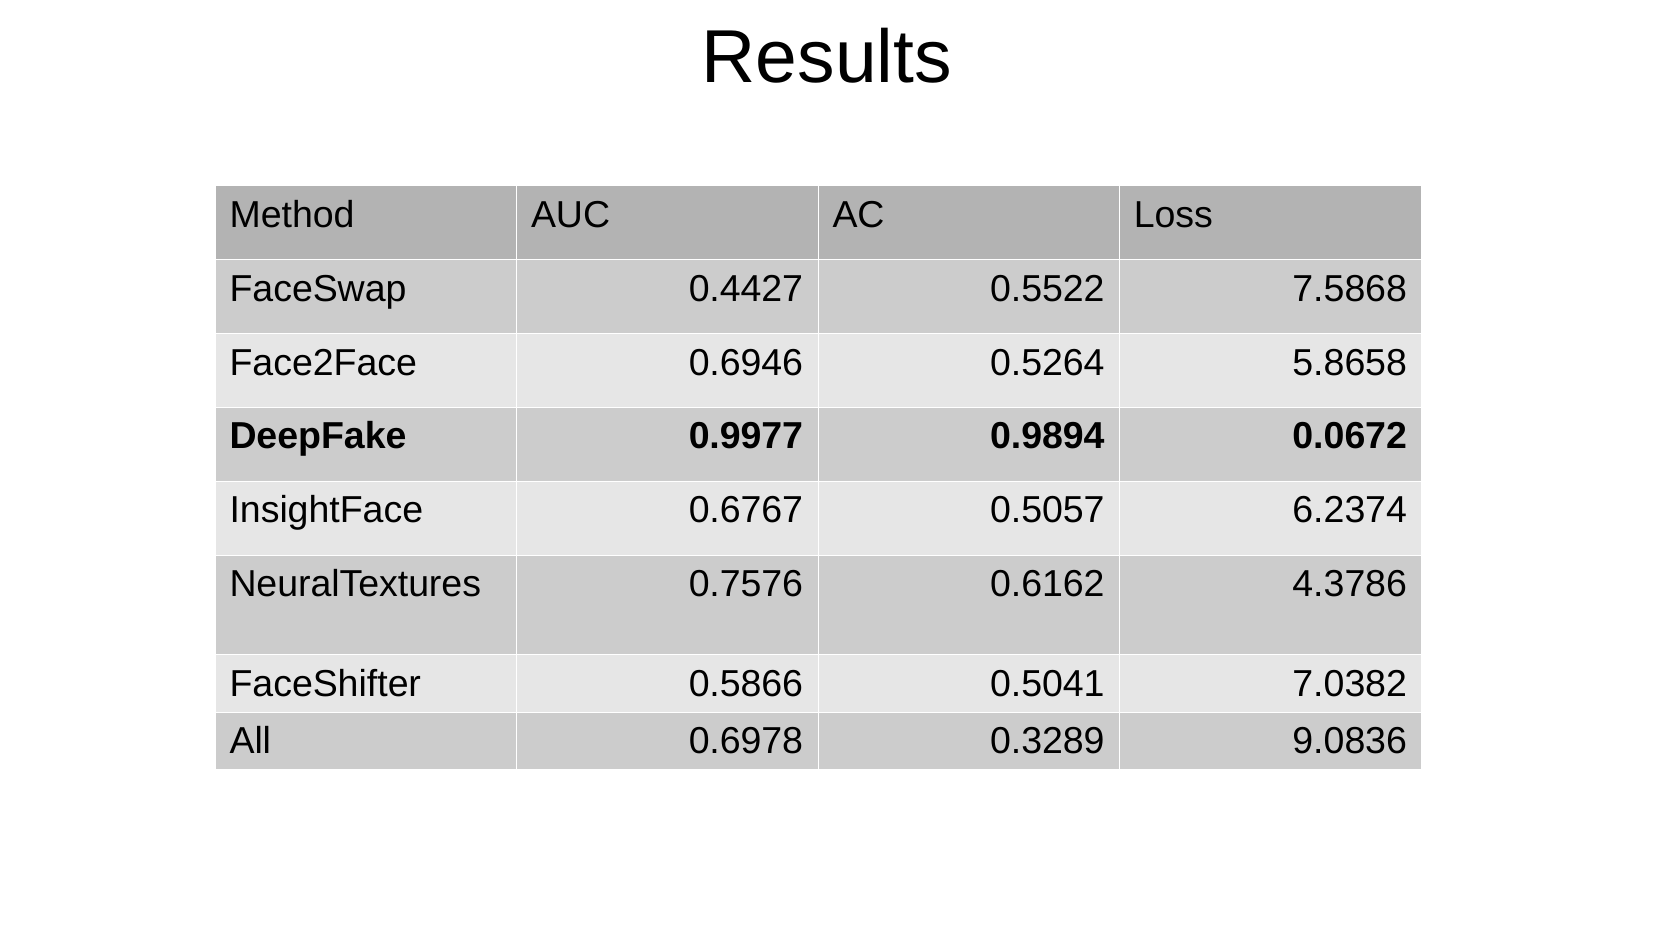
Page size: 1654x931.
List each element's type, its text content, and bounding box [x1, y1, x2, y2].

table_header Loss [1120, 186, 1421, 259]
title Results [82, 0, 1571, 113]
table_cell 0.9977 [517, 408, 818, 481]
table_cell All [216, 713, 516, 769]
table_cell 6.2374 [1120, 482, 1421, 555]
table_cell Face2Face [216, 334, 516, 407]
table_cell 7.0382 [1120, 655, 1421, 712]
table_cell 9.0836 [1120, 713, 1421, 769]
table_cell 7.5868 [1120, 260, 1421, 333]
table_cell 0.6767 [517, 482, 818, 555]
table_cell 0.5041 [819, 655, 1119, 712]
table_cell 0.5264 [819, 334, 1119, 407]
table_cell 0.0672 [1120, 408, 1421, 481]
table_cell 0.4427 [517, 260, 818, 333]
table_cell 0.9894 [819, 408, 1119, 481]
table_cell 0.6946 [517, 334, 818, 407]
table_header Method [216, 186, 516, 259]
table_header AUC [517, 186, 818, 259]
table_cell 0.5057 [819, 482, 1119, 555]
table_cell 0.5866 [517, 655, 818, 712]
table_cell 5.8658 [1120, 334, 1421, 407]
table_cell FaceShifter [216, 655, 516, 712]
table_cell DeepFake [216, 408, 516, 481]
table_cell 0.7576 [517, 556, 818, 654]
table_cell 0.5522 [819, 260, 1119, 333]
table_cell NeuralTextures [216, 556, 516, 654]
table_header AC [819, 186, 1119, 259]
table_cell FaceSwap [216, 260, 516, 333]
table_cell 0.3289 [819, 713, 1119, 769]
table_cell 0.6162 [819, 556, 1119, 654]
table_cell 4.3786 [1120, 556, 1421, 654]
table_cell 0.6978 [517, 713, 818, 769]
table_cell InsightFace [216, 482, 516, 555]
